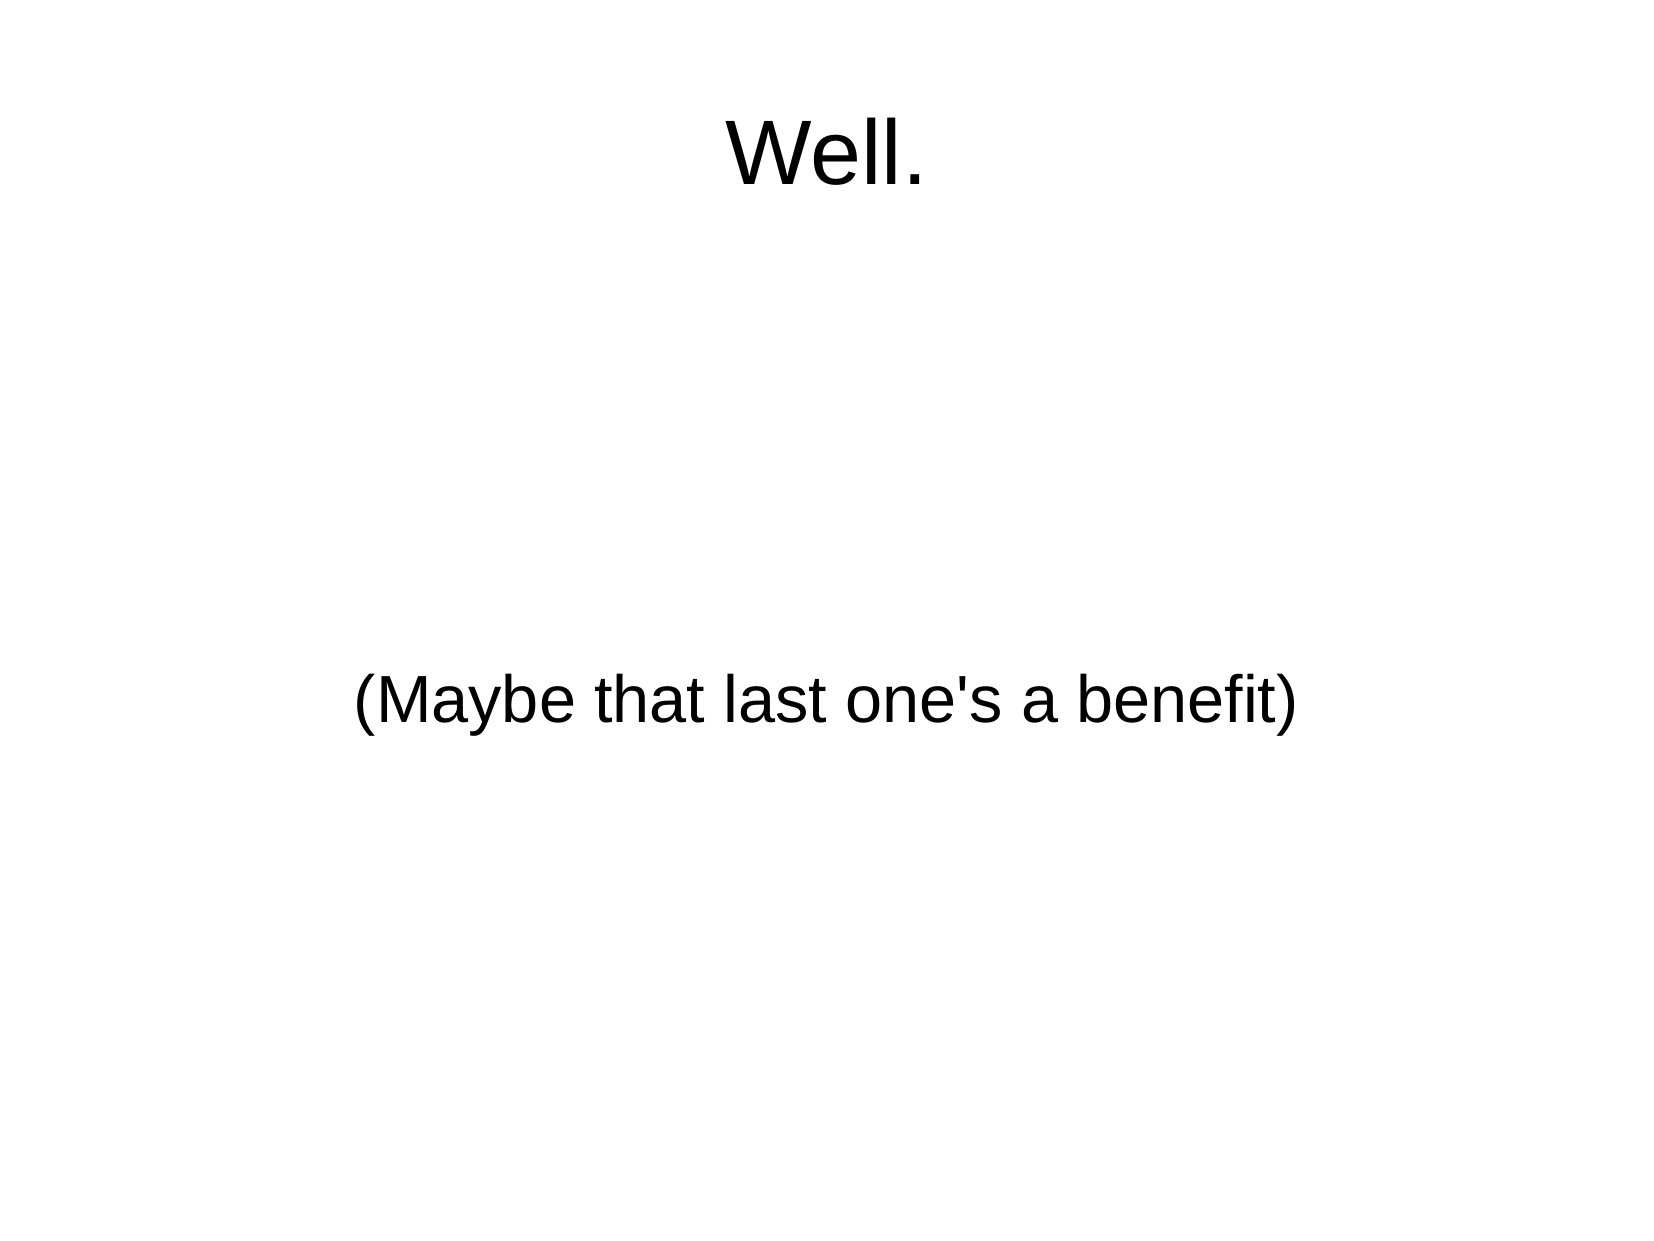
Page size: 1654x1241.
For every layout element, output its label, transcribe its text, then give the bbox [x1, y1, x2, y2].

title Well. [82, 49, 1571, 257]
subtitle (Maybe that last one's a benefit) [82, 290, 1571, 1109]
